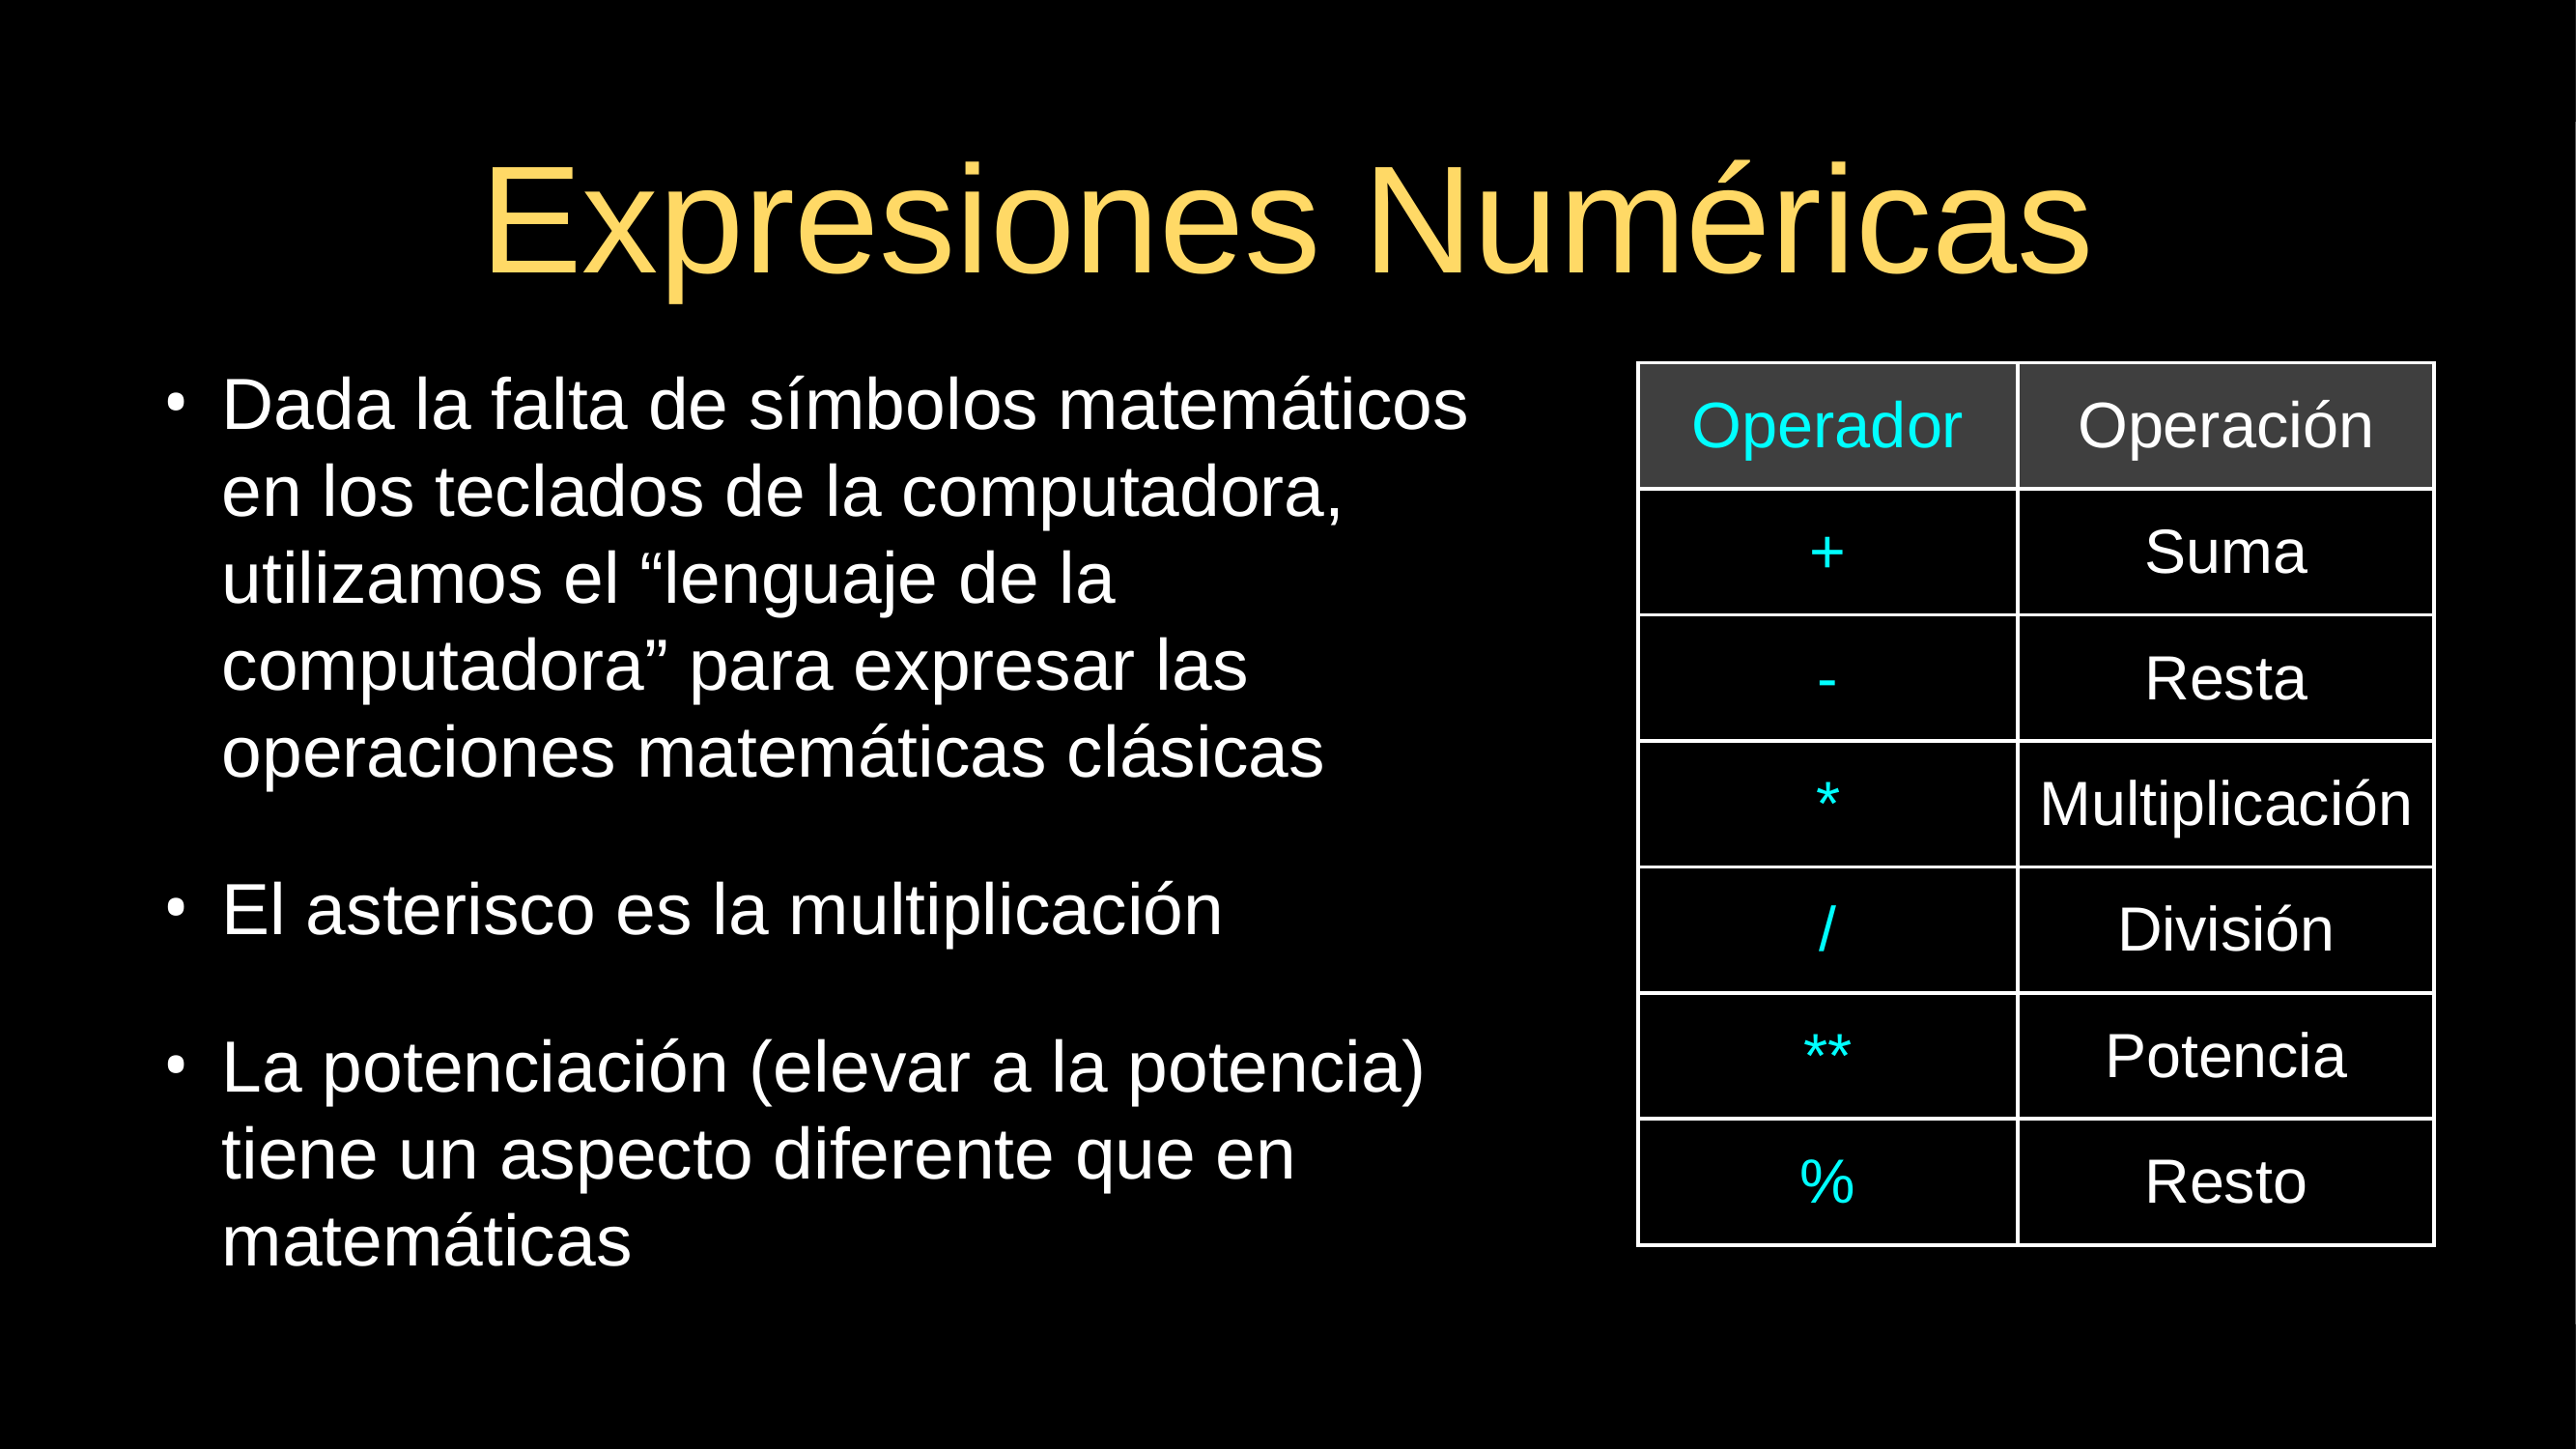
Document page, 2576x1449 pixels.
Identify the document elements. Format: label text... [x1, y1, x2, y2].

table_header Operador [1640, 364, 2016, 487]
table_cell Multiplicación [2020, 743, 2432, 866]
table_cell + [1640, 491, 2016, 613]
table_cell / [1640, 868, 2016, 991]
table_cell ** [1640, 995, 2016, 1117]
list Dada la falta de símbolos matemáticos en los teclados de la computadora, utilizamos el “lenguaje de la computadora” para expresar las operaciones matemáticas clásicas El asterisco es la multiplicación La potenciación (elevar a la potencia) tiene un aspecto diferente que en matemáticas [97, 340, 1529, 1297]
table_cell Suma [2020, 491, 2432, 613]
table_cell - [1640, 616, 2016, 739]
table_cell División [2020, 868, 2432, 991]
table_cell Resto [2020, 1121, 2432, 1243]
table_header Operación [2020, 364, 2432, 487]
table_cell % [1640, 1121, 2016, 1243]
title Expresiones Numéricas [128, 124, 2448, 300]
table_cell Resta [2020, 616, 2432, 739]
table_cell * [1640, 743, 2016, 866]
table_cell Potencia [2020, 995, 2432, 1117]
